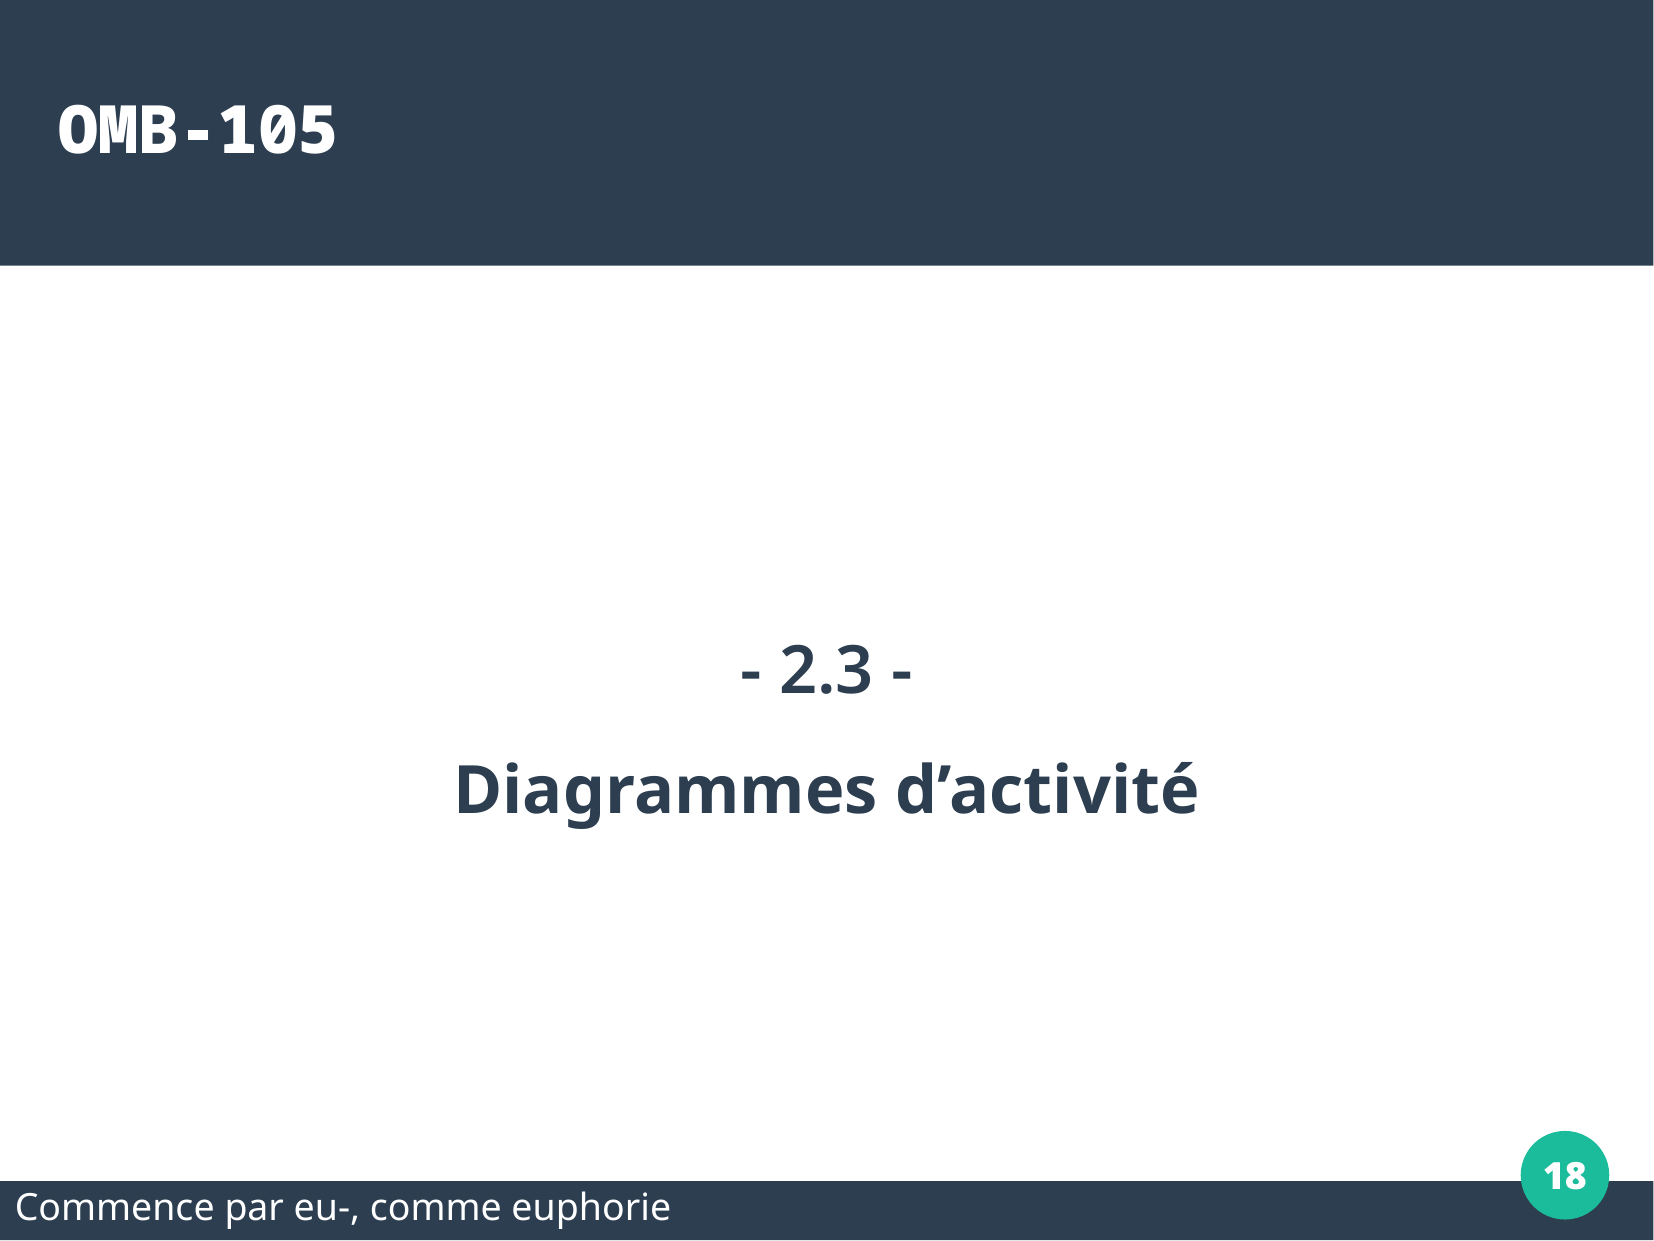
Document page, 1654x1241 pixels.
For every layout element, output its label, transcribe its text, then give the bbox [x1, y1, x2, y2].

list - 2.3 - Diagrammes d’activité [0, 270, 1654, 1186]
title OMB-105 [59, 49, 1595, 207]
text_box Commence par eu-, comme euphorie [0, 1173, 1501, 1241]
